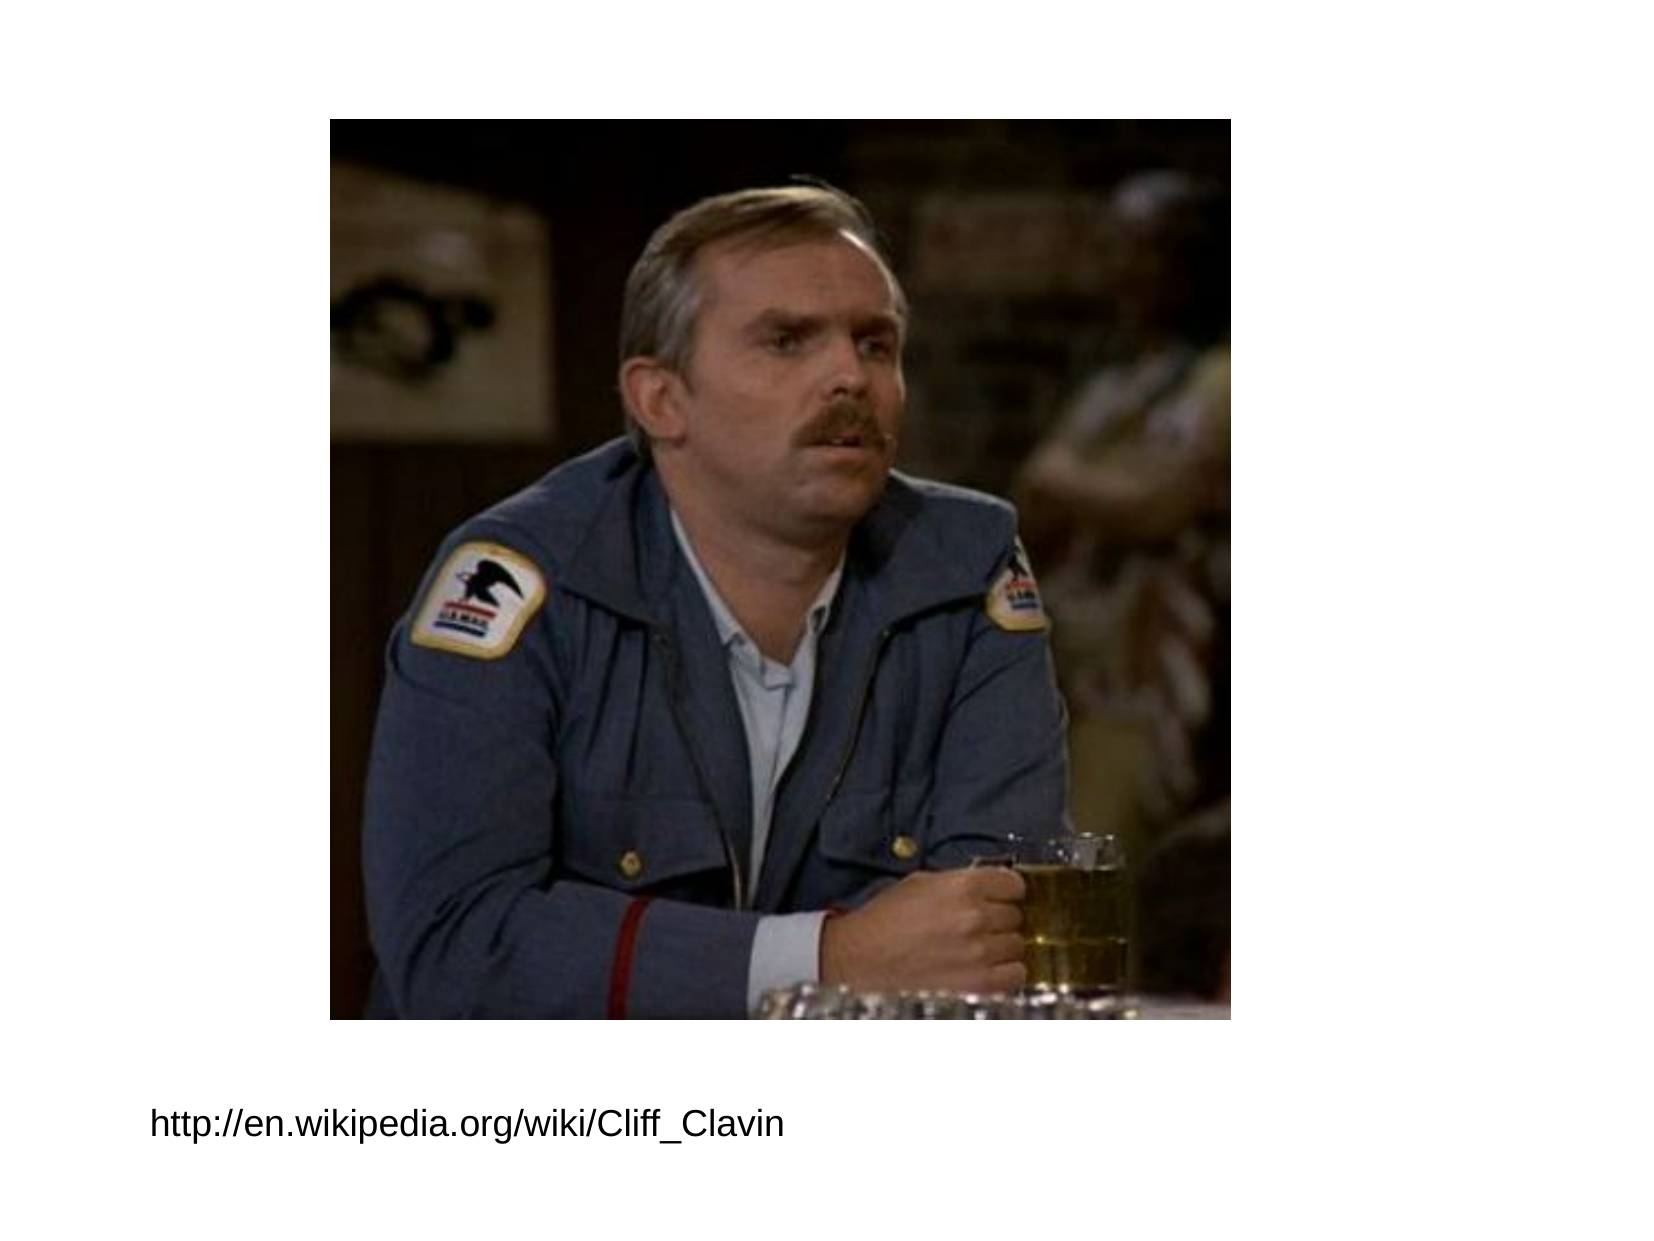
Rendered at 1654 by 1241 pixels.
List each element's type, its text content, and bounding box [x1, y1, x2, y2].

picture [330, 119, 1231, 1021]
text_box http://en.wikipedia.org/wiki/Cliff_Clavin [135, 1095, 802, 1152]
